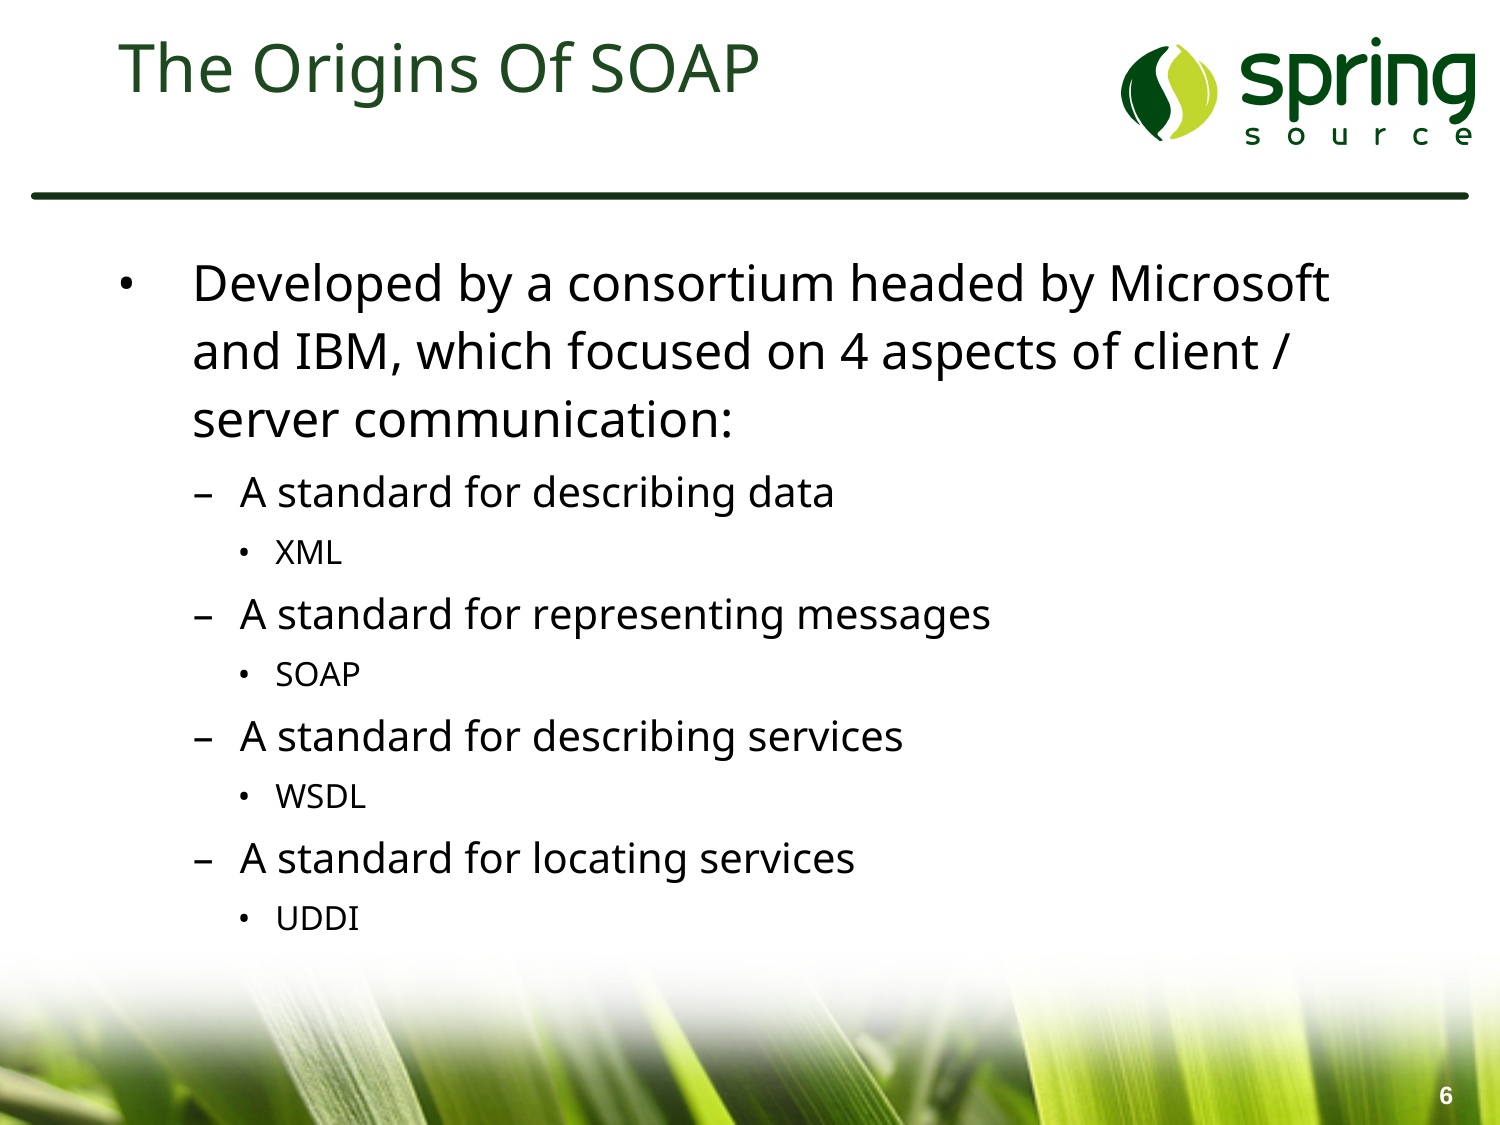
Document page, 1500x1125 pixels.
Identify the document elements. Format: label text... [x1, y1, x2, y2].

title The Origins Of SOAP [103, 13, 1136, 177]
picture [0, 944, 1500, 1125]
list Developed by a consortium headed by Microsoft and IBM, which focused on 4 aspects of client / server communication: A standard for describing data XML A standard for representing messages SOAP A standard for describing services WSDL A standard for locating services UDDI [103, 239, 1394, 903]
picture [1136, 37, 1475, 145]
